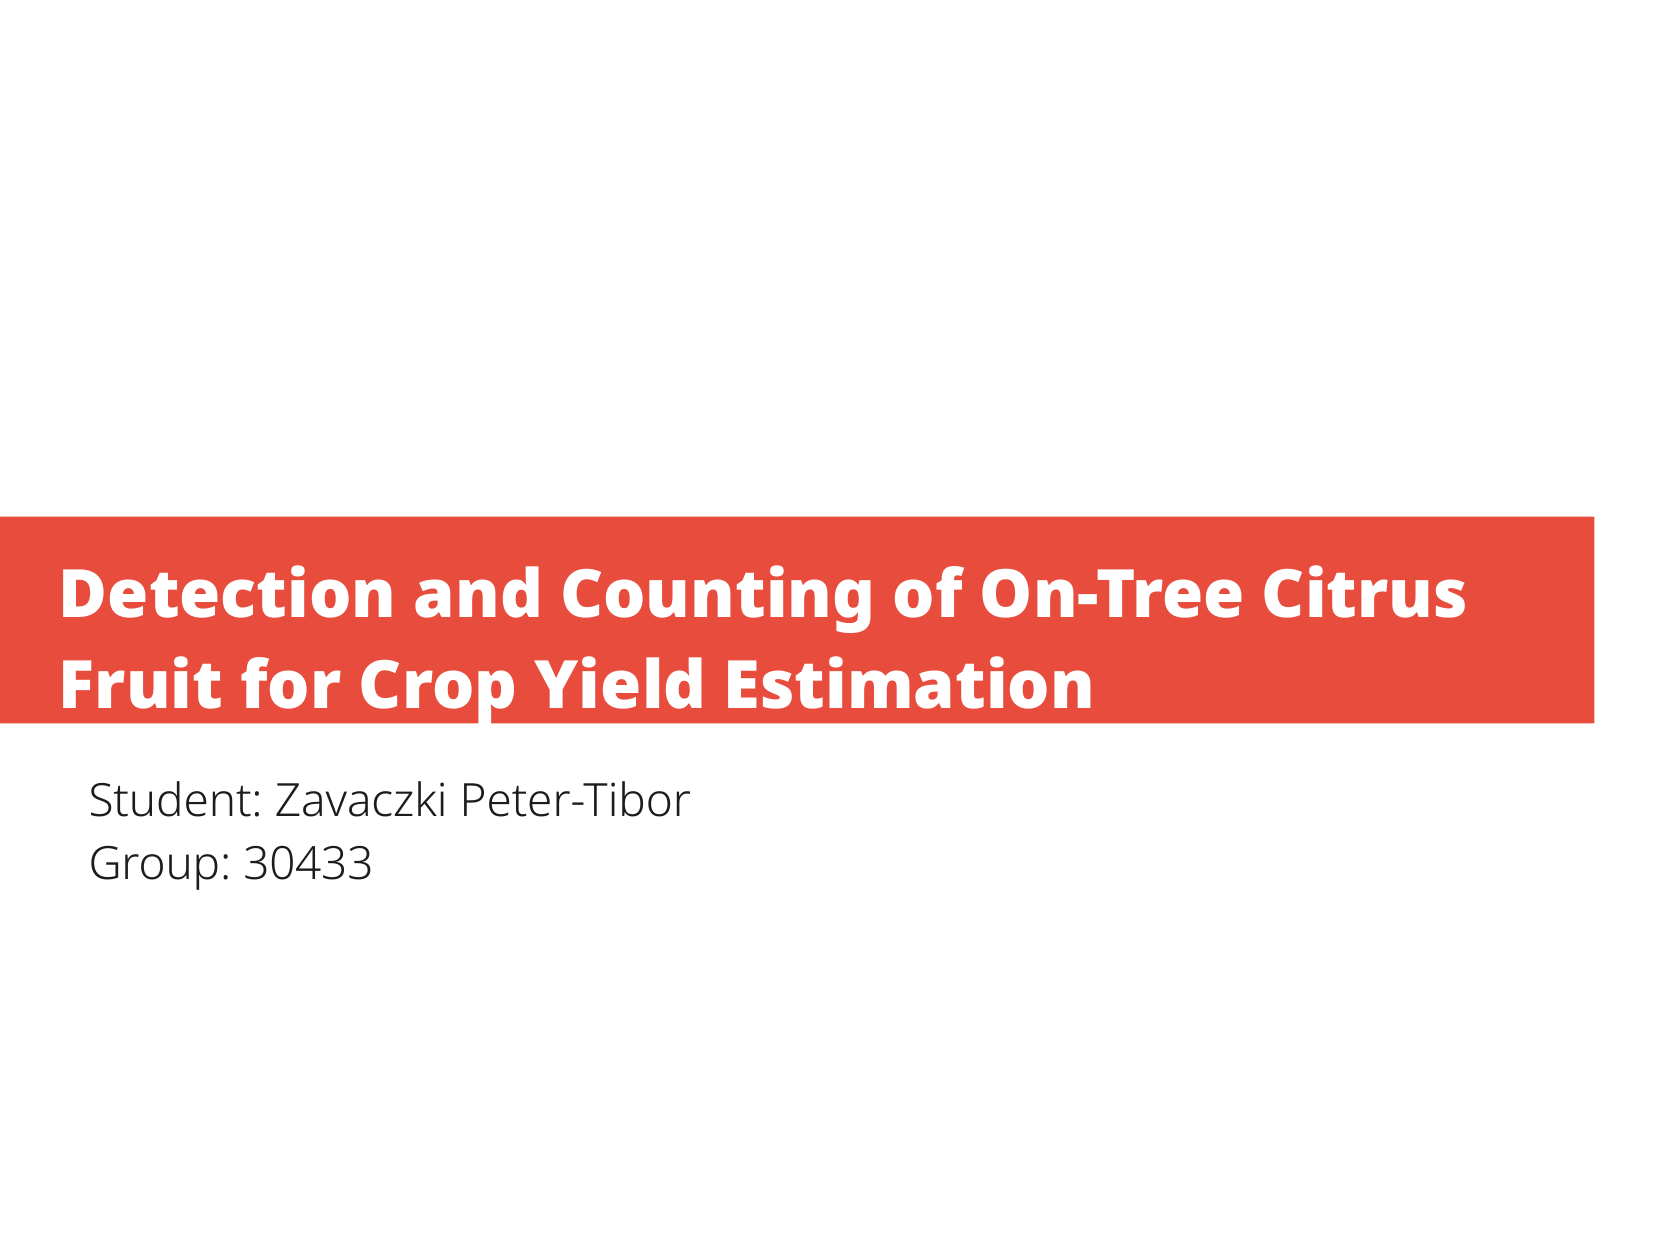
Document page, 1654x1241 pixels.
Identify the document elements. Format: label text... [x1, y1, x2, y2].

subtitle Student: Zavaczki Peter-Tibor Group: 30433 [88, 767, 1595, 1182]
title Detection and Counting of On-Tree Citrus Fruit for Crop Yield Estimation [59, 546, 1595, 694]
